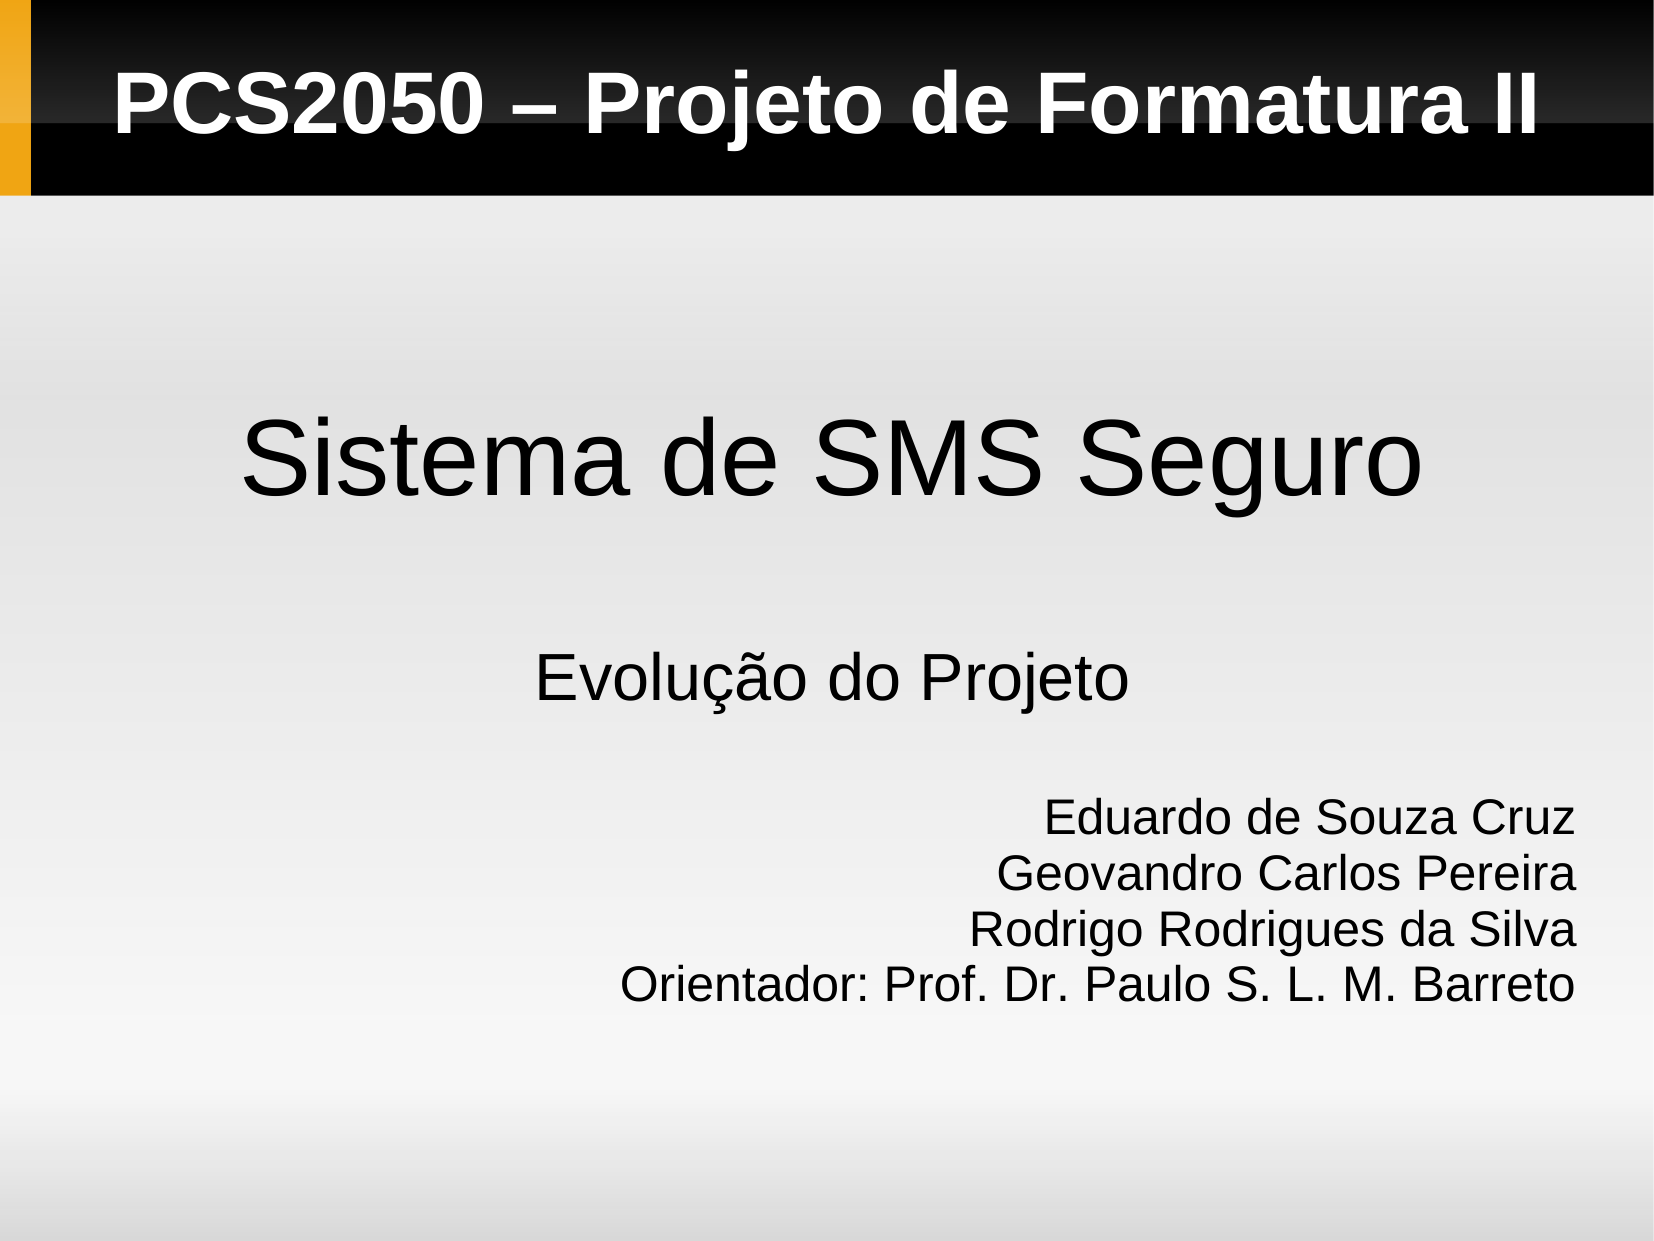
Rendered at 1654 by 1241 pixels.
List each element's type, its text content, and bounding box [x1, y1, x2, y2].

picture [0, 0, 1654, 1241]
subtitle Sistema de SMS Seguro Evolução do Projeto Eduardo de Souza Cruz Geovandro Carlos Pereira Rodrigo Rodrigues da Silva Orientador: Prof. Dr. Paulo S. L. M. Barreto [88, 333, 1577, 1152]
title PCS2050 – Projeto de Formatura II [76, 0, 1565, 208]
